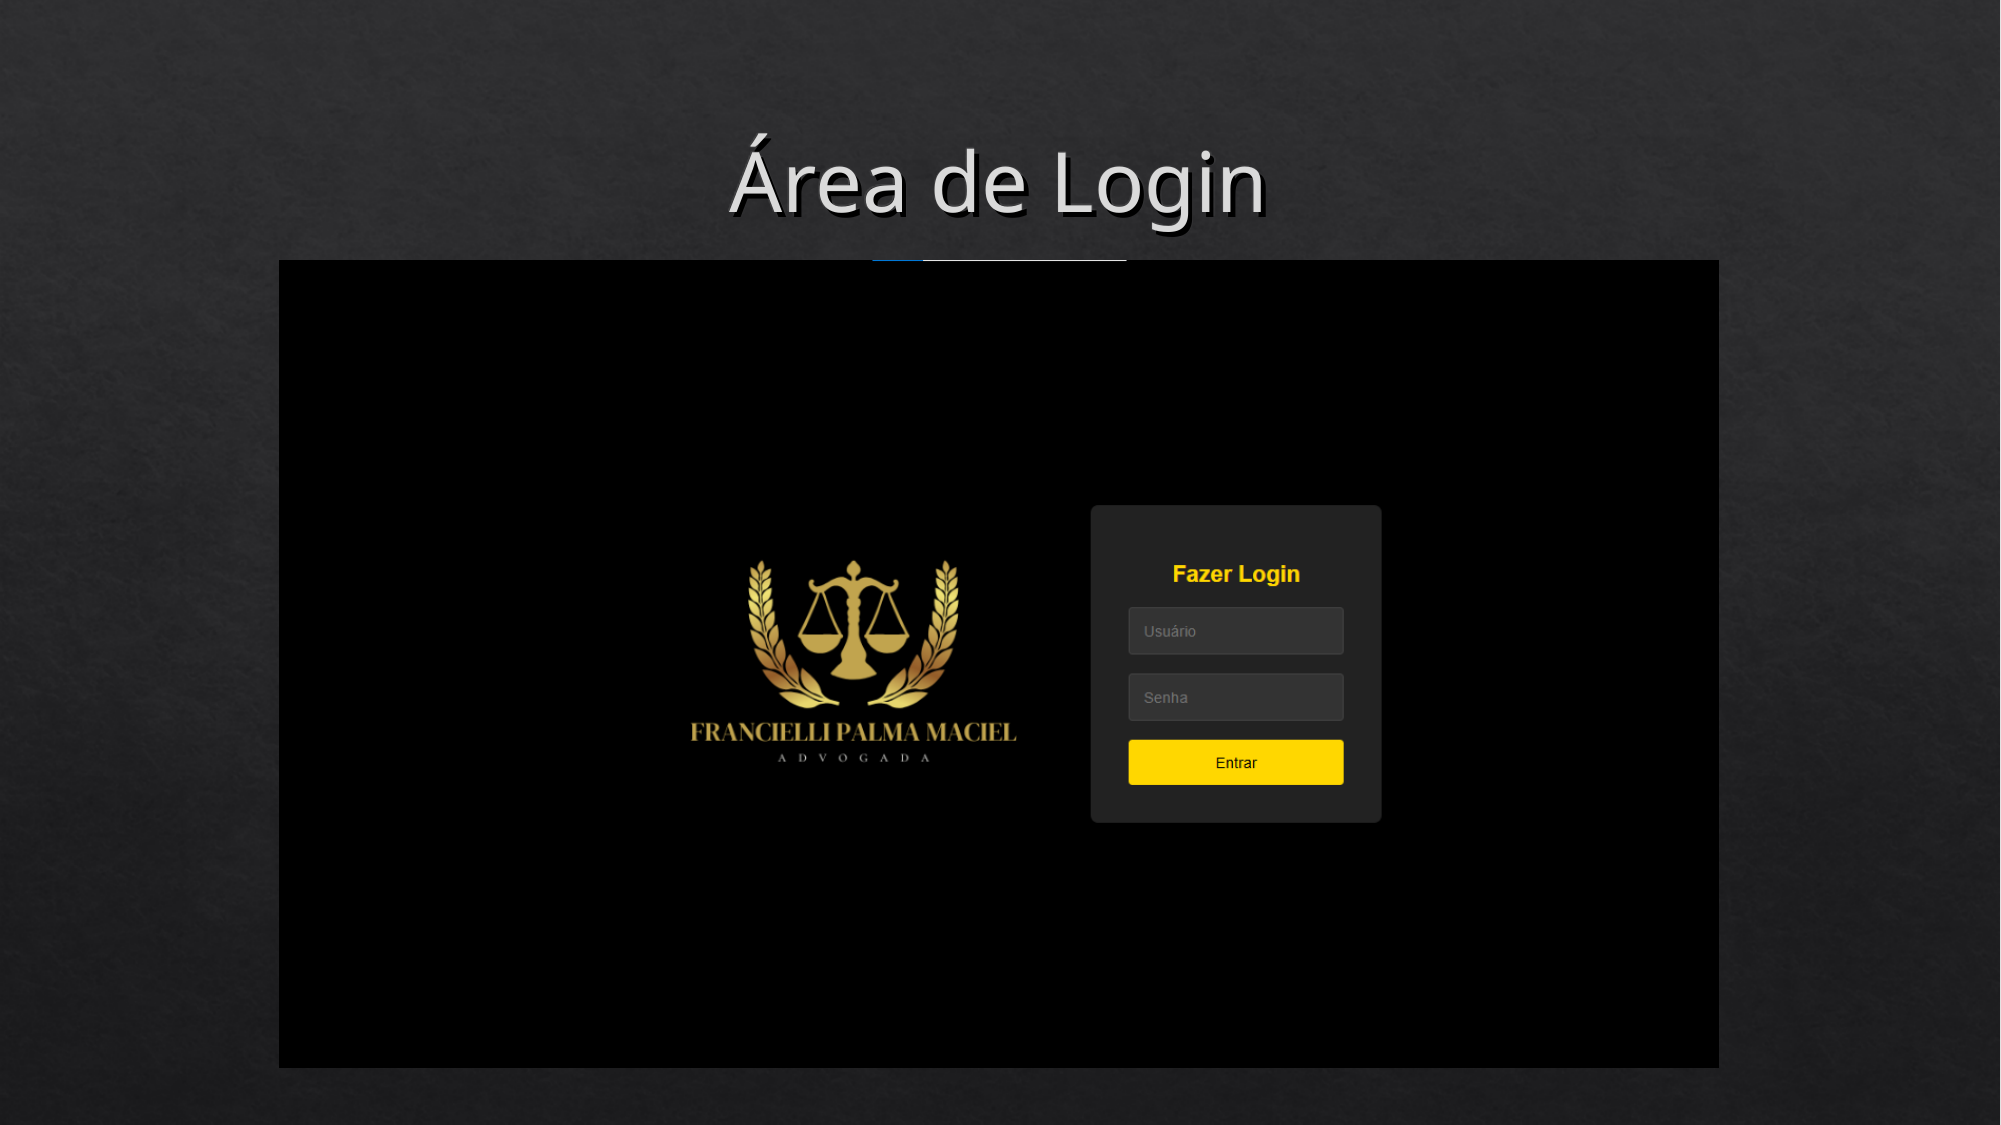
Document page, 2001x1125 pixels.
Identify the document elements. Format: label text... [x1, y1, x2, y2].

title Área de Login [149, 99, 1849, 260]
picture [279, 260, 1719, 1068]
